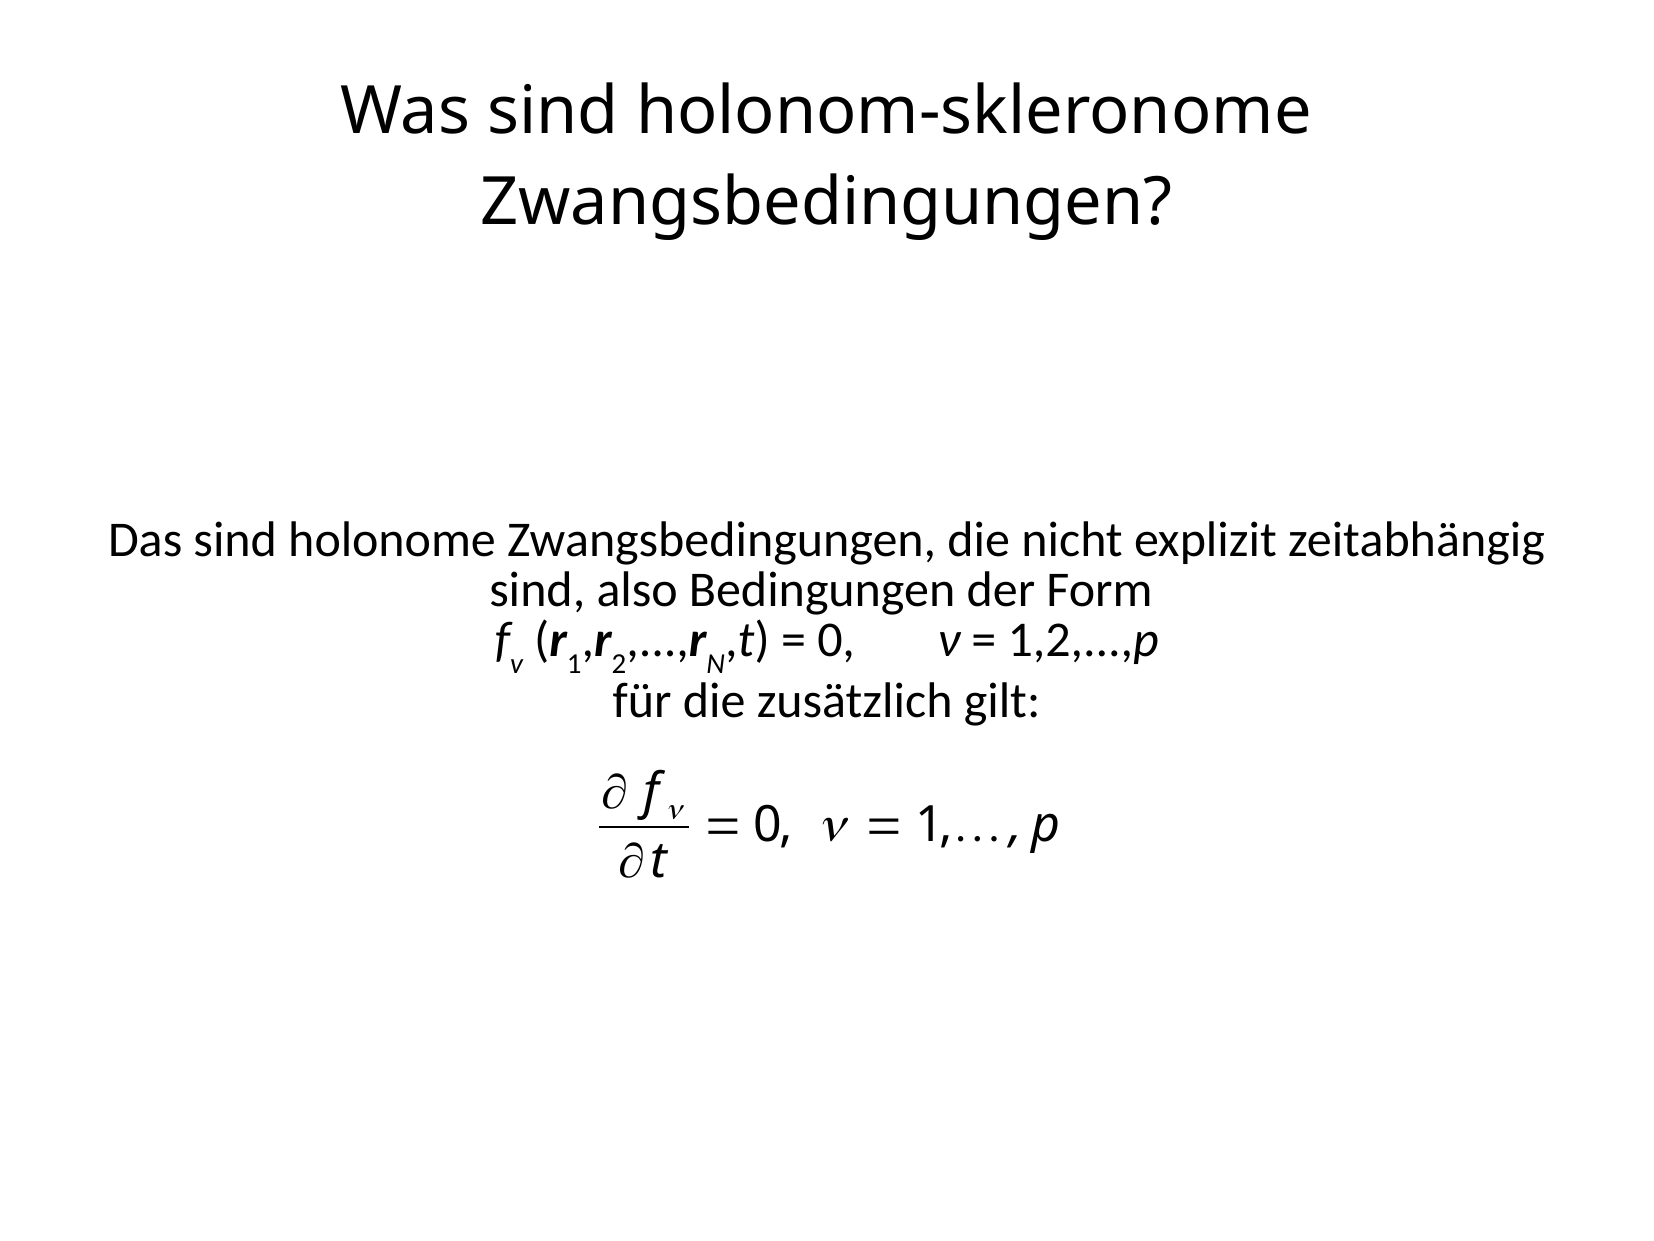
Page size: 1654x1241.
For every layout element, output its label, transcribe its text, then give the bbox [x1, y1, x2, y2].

chart [590, 761, 1063, 892]
title Was sind holonom-skleronome Zwangsbedingungen? [82, 49, 1571, 257]
subtitle Das sind holonome Zwangsbedingungen, die nicht explizit zeitabhängig sind, also Bedingungen der Form fv (r1,r2,...,rN,t) = 0, ν = 1,2,...,p für die zusätzlich gilt: [82, 290, 1571, 1010]
